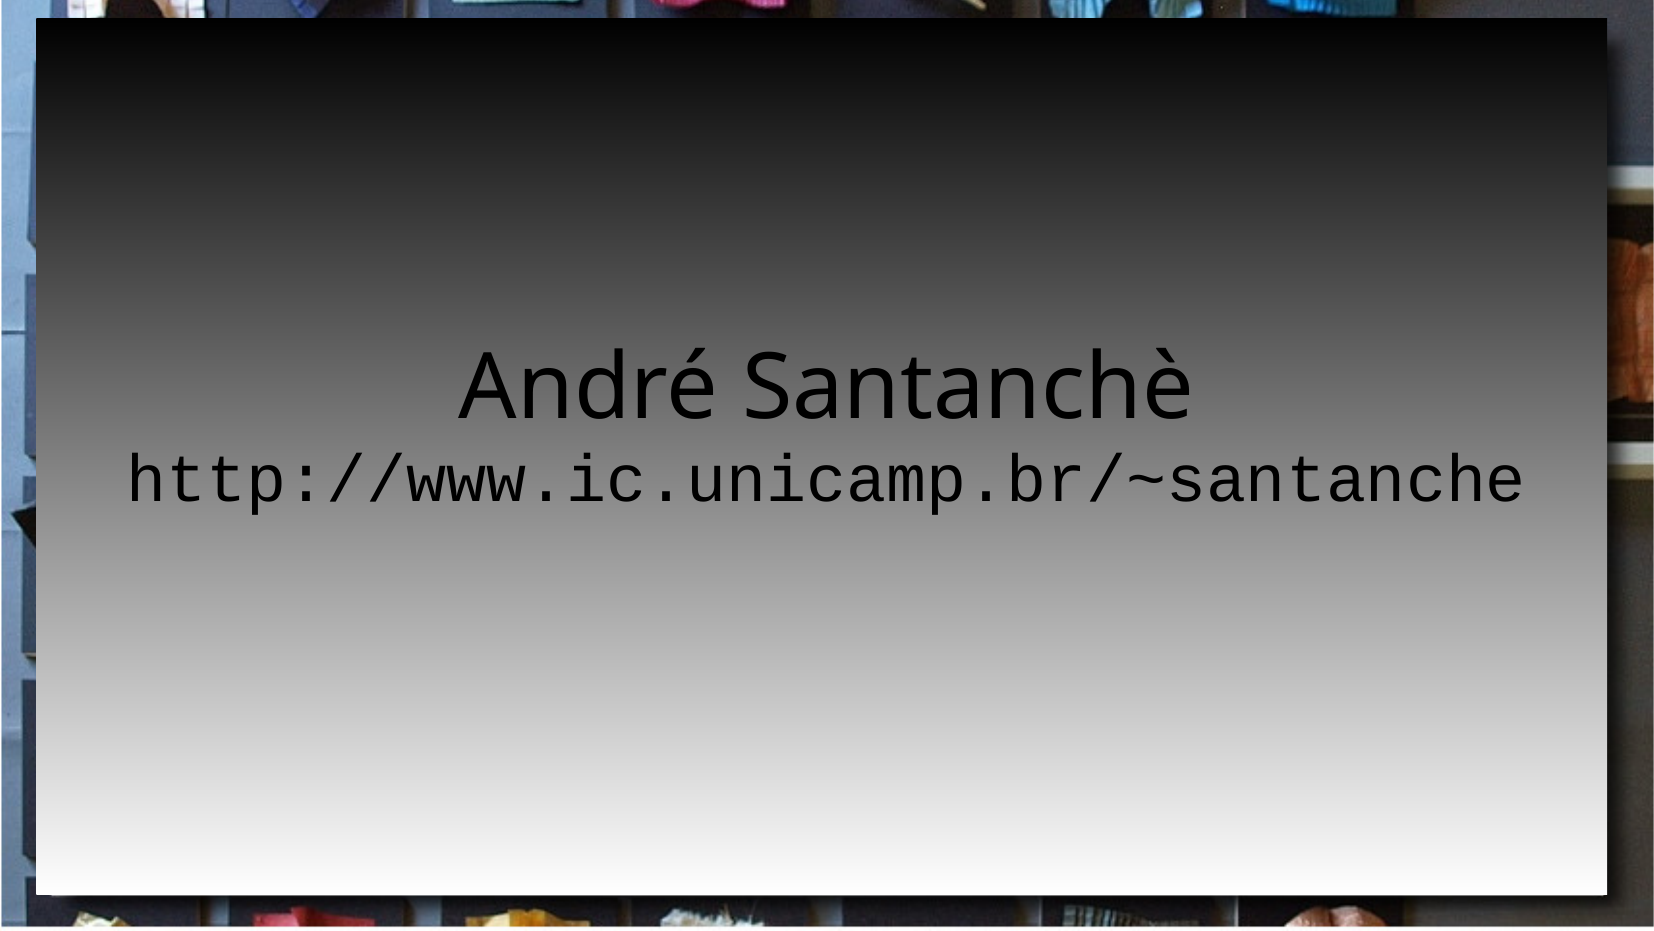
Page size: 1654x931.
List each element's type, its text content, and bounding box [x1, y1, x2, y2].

picture [0, 0, 1654, 931]
title André Santanchè http://www.ic.unicamp.br/~santanche [82, 329, 1571, 513]
text_box [36, 18, 1608, 895]
